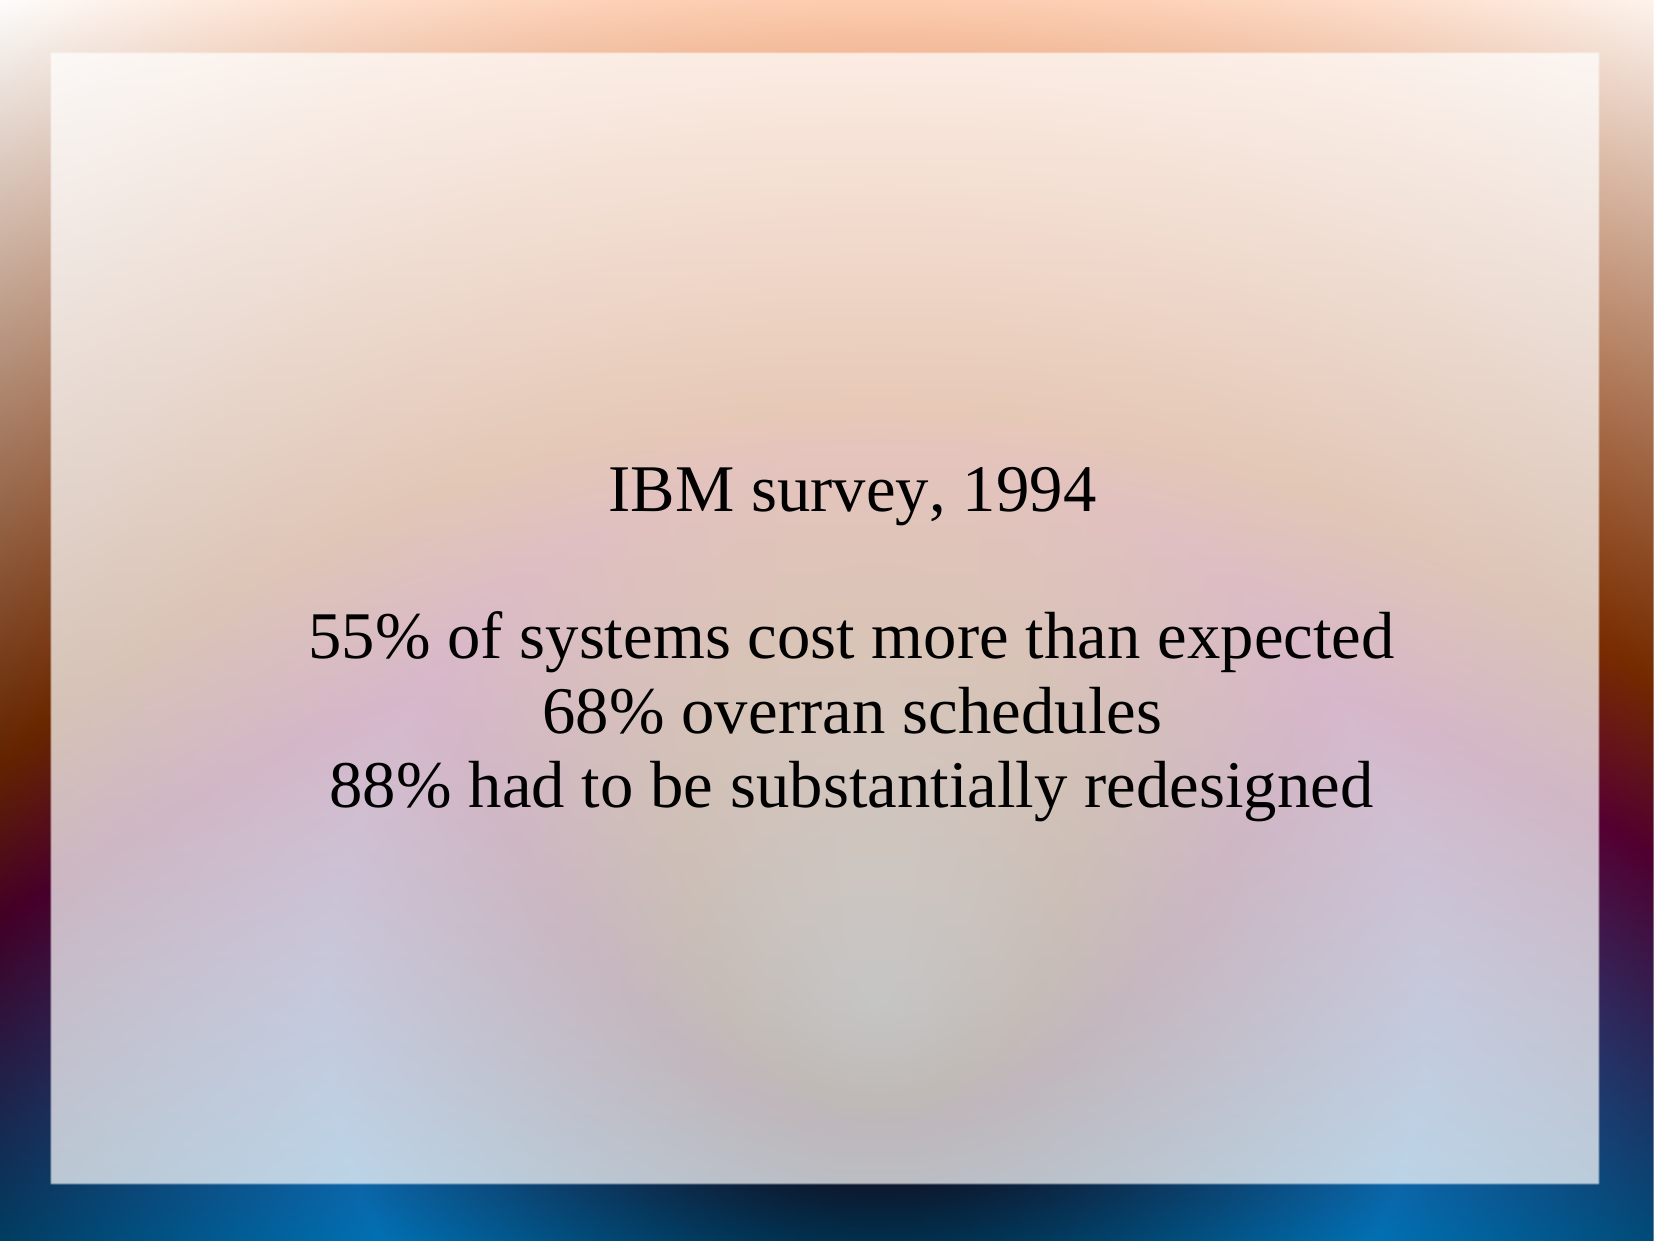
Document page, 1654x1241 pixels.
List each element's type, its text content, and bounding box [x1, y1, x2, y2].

subtitle IBM survey, 1994 55% of systems cost more than expected 68% overran schedules 88% had to be substantially redesigned [108, 159, 1597, 1114]
picture [0, 0, 1654, 1241]
